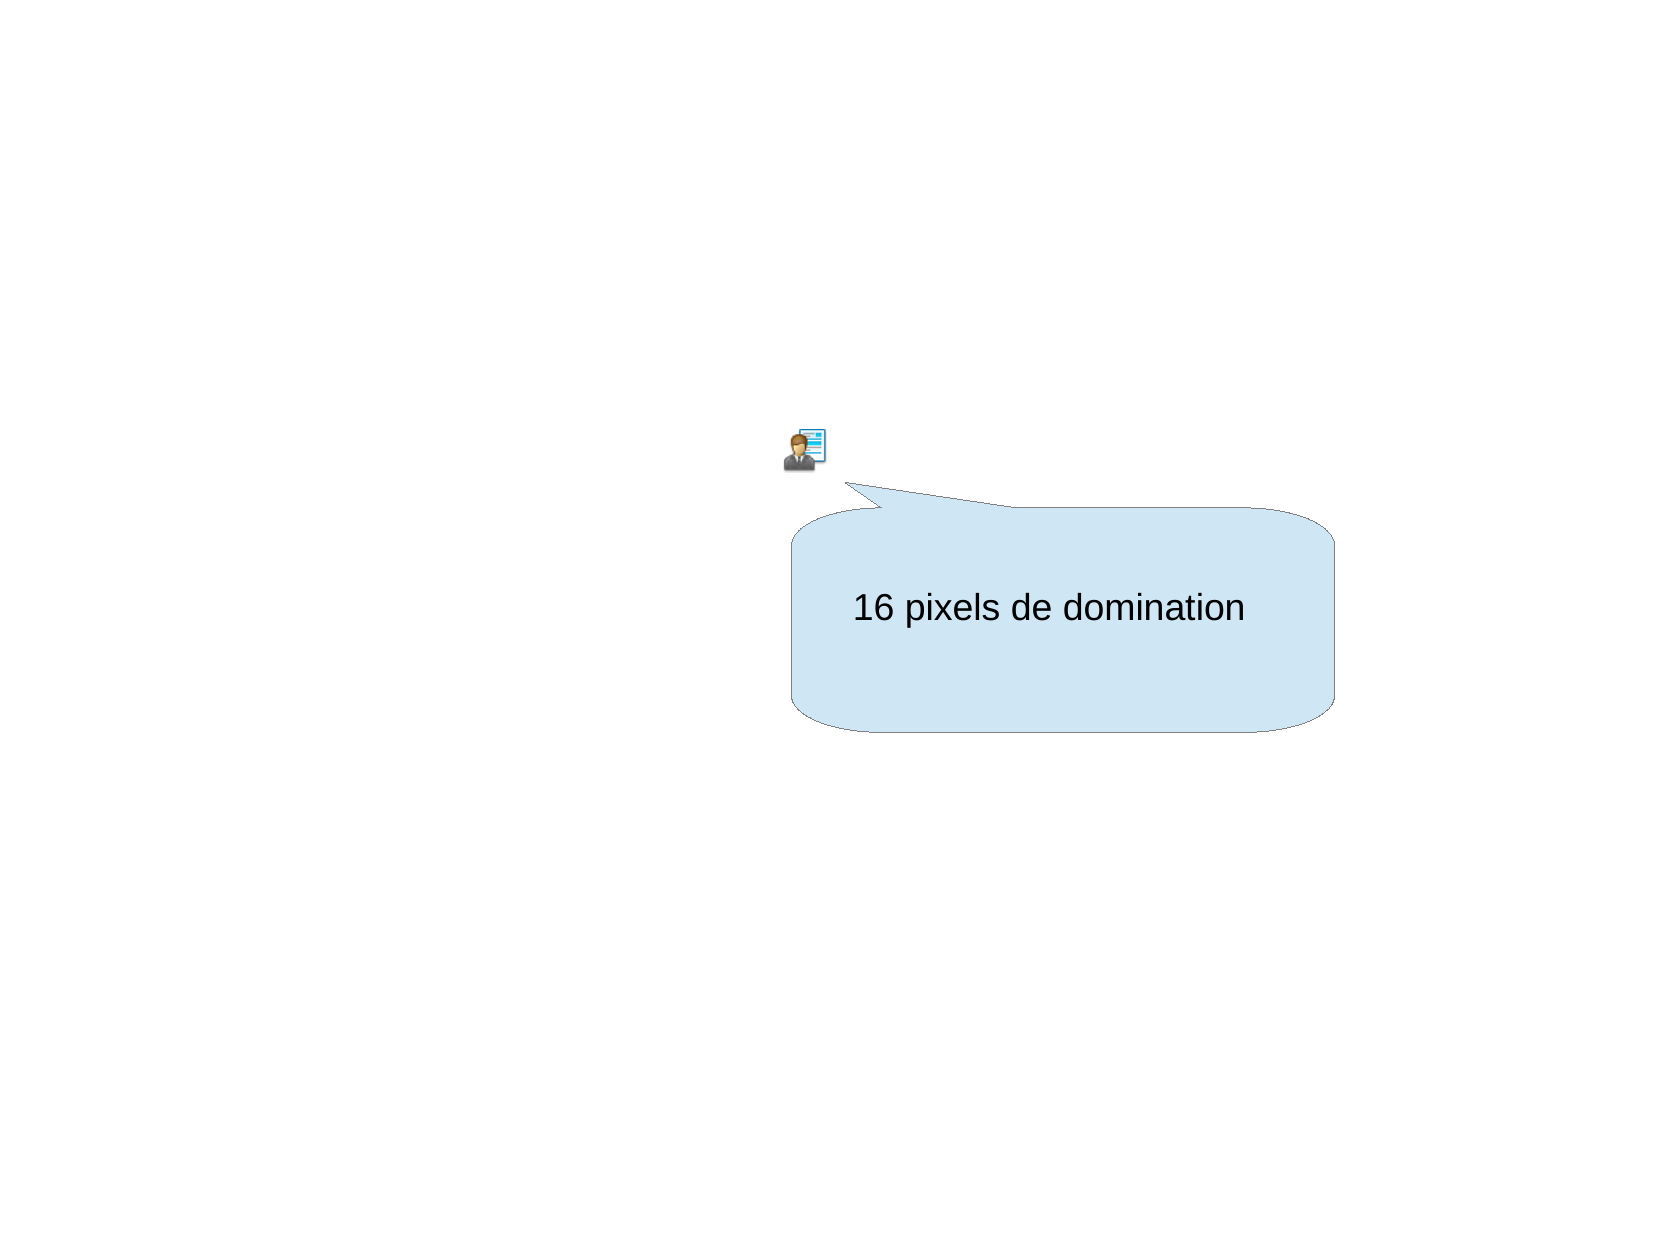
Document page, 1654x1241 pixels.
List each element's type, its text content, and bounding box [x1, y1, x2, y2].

text_box [791, 482, 1335, 733]
picture [783, 429, 827, 473]
text_box 16 pixels de domination [838, 578, 1335, 636]
